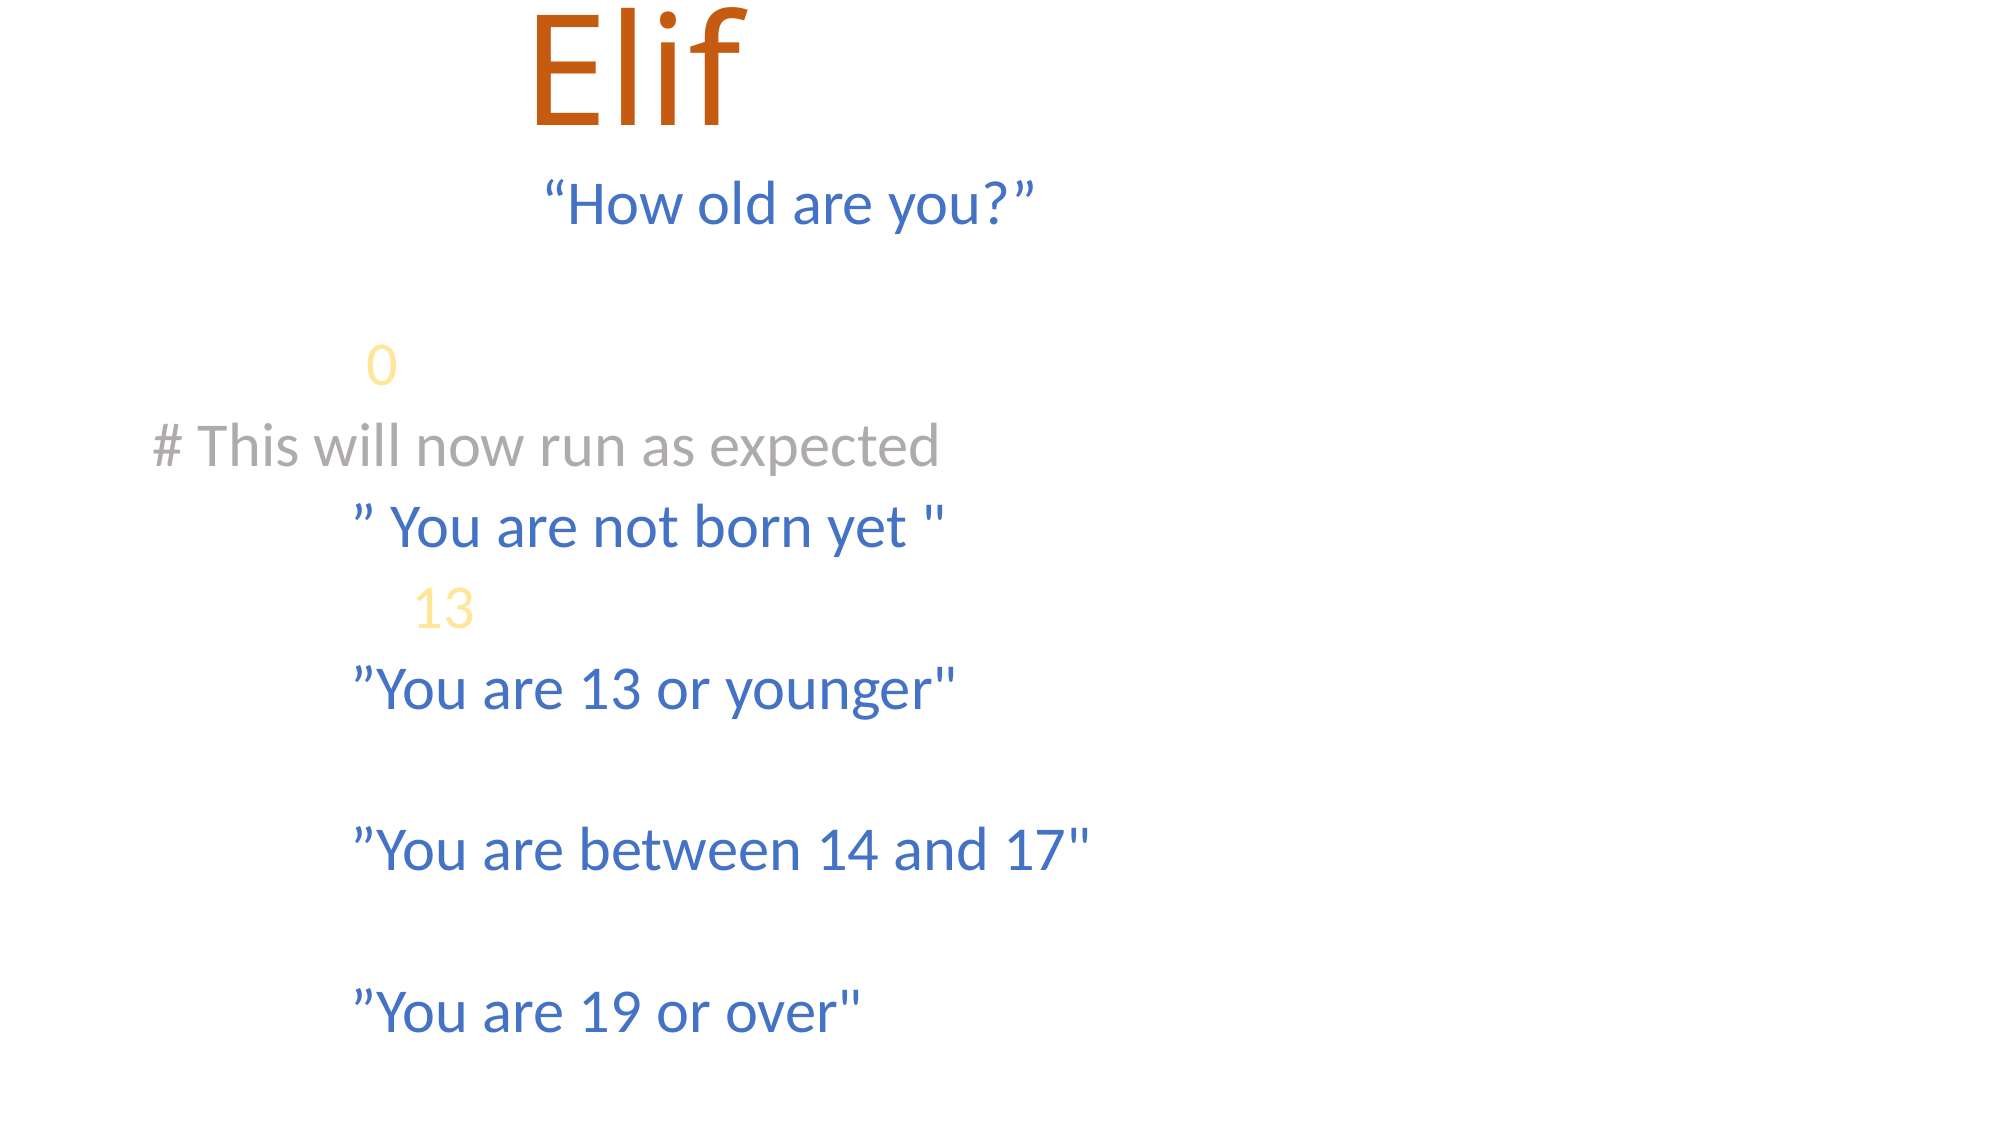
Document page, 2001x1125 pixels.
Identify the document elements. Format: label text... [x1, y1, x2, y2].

list Elif age = int(input(“How old are you?”)) if age ==0: # This will now run as expected print(” You are not born yet ") elif age <=13: print(”You are 13 or younger") elif age <18: print(”You are between 14 and 17") else: print(”You are 19 or over") [137, 0, 1863, 1080]
